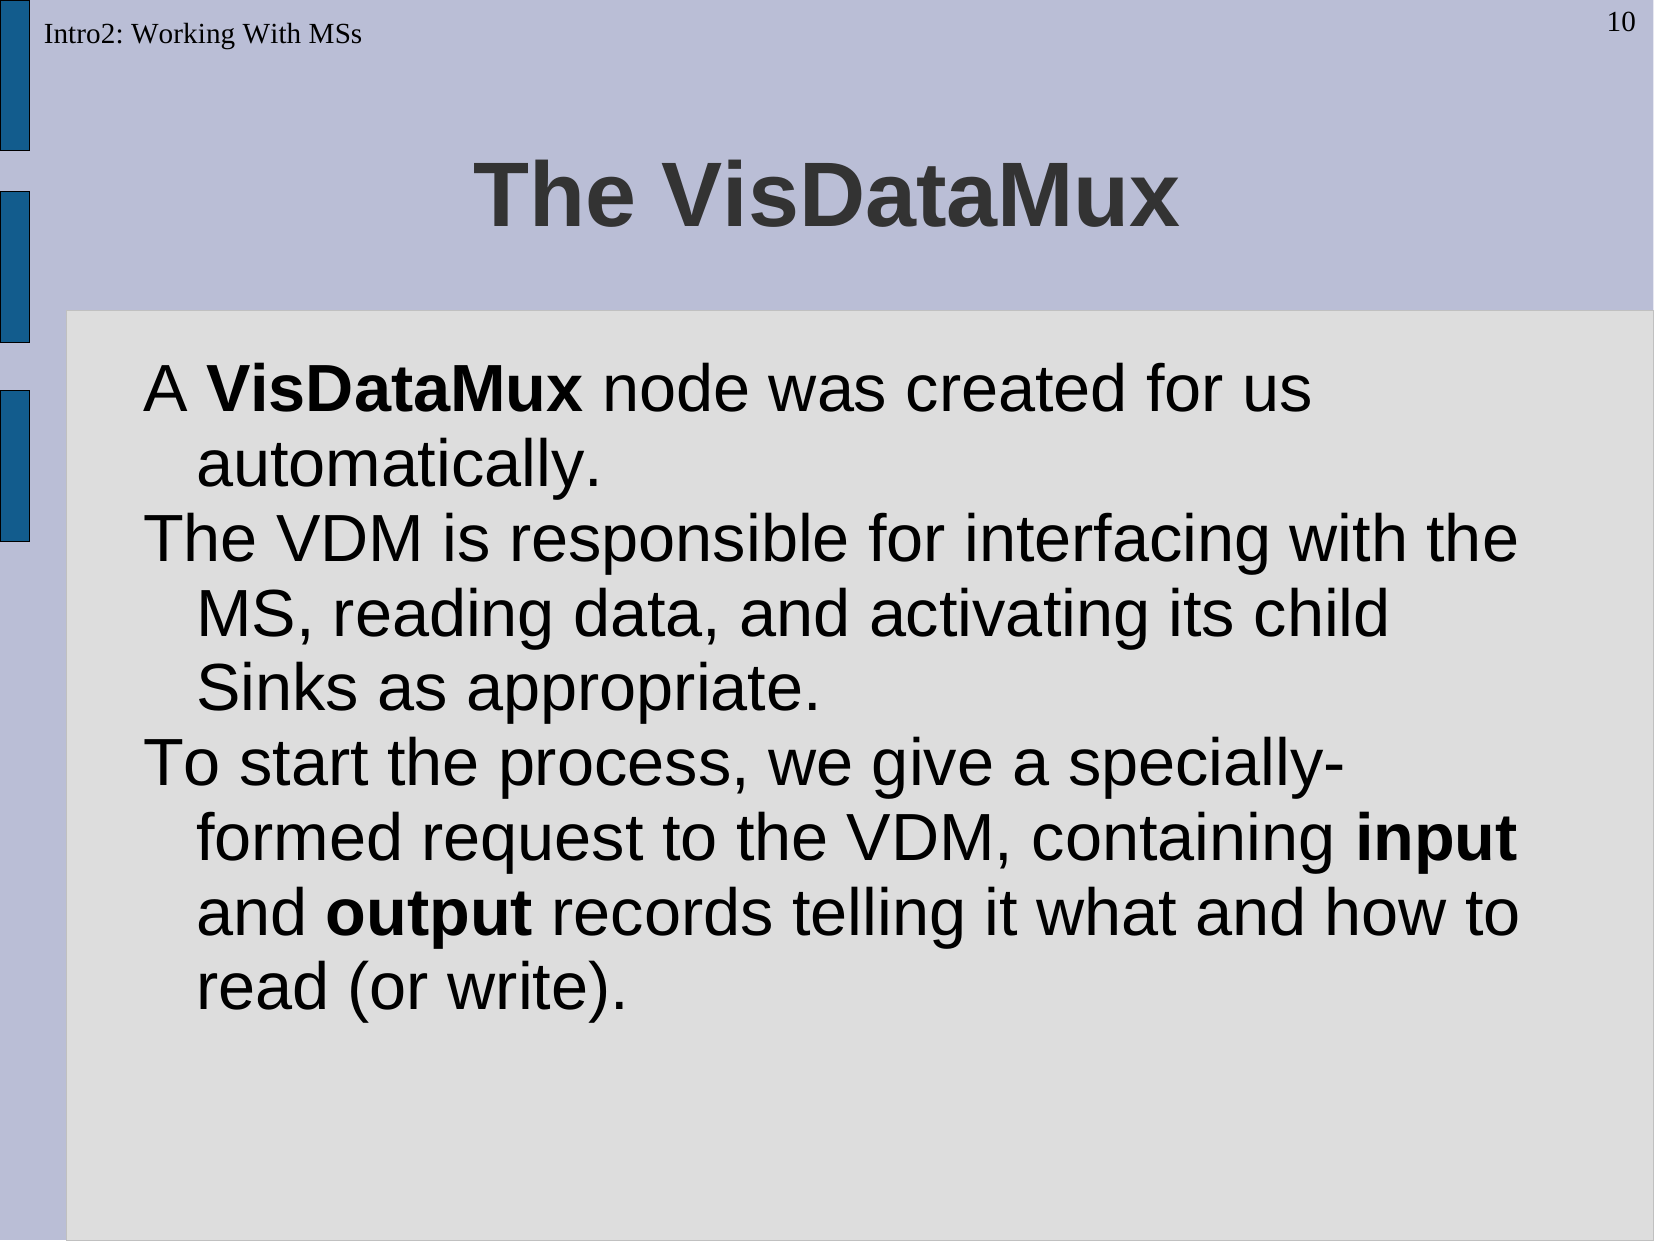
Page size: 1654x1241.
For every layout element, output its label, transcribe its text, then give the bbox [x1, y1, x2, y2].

title The VisDataMux [121, 91, 1534, 299]
list A VisDataMux node was created for us automatically. The VDM is responsible for interfacing with the MS, reading data, and activating its child Sinks as appropriate. To start the process, we give a specially-formed request to the VDM, containing input and output records telling it what and how to read (or write). [125, 351, 1538, 1130]
